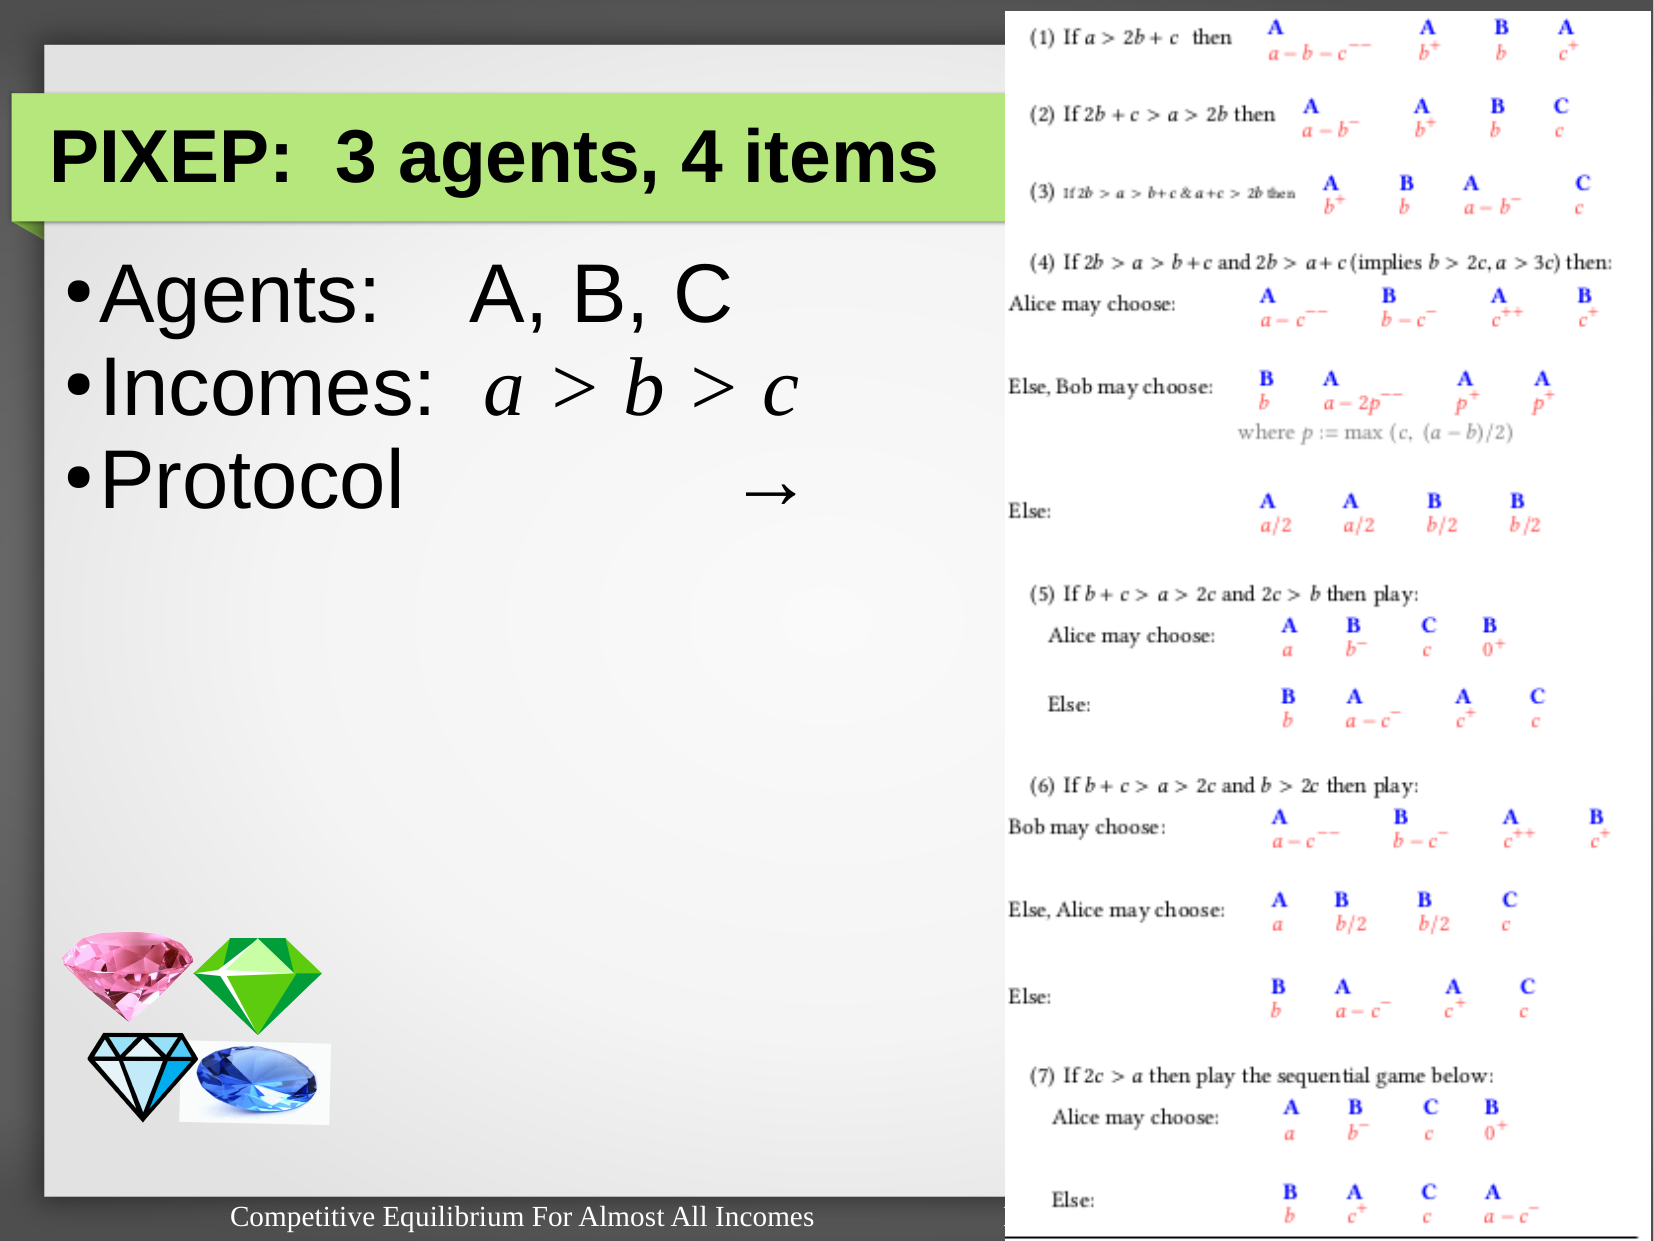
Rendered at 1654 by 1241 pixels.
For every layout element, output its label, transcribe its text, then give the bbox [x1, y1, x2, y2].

title PIXEP: 3 agents, 4 items [49, 71, 1005, 241]
picture [0, 0, 1654, 1241]
text_box Agents: A, B, C Incomes: a > b > c Protocol → [49, 240, 946, 541]
